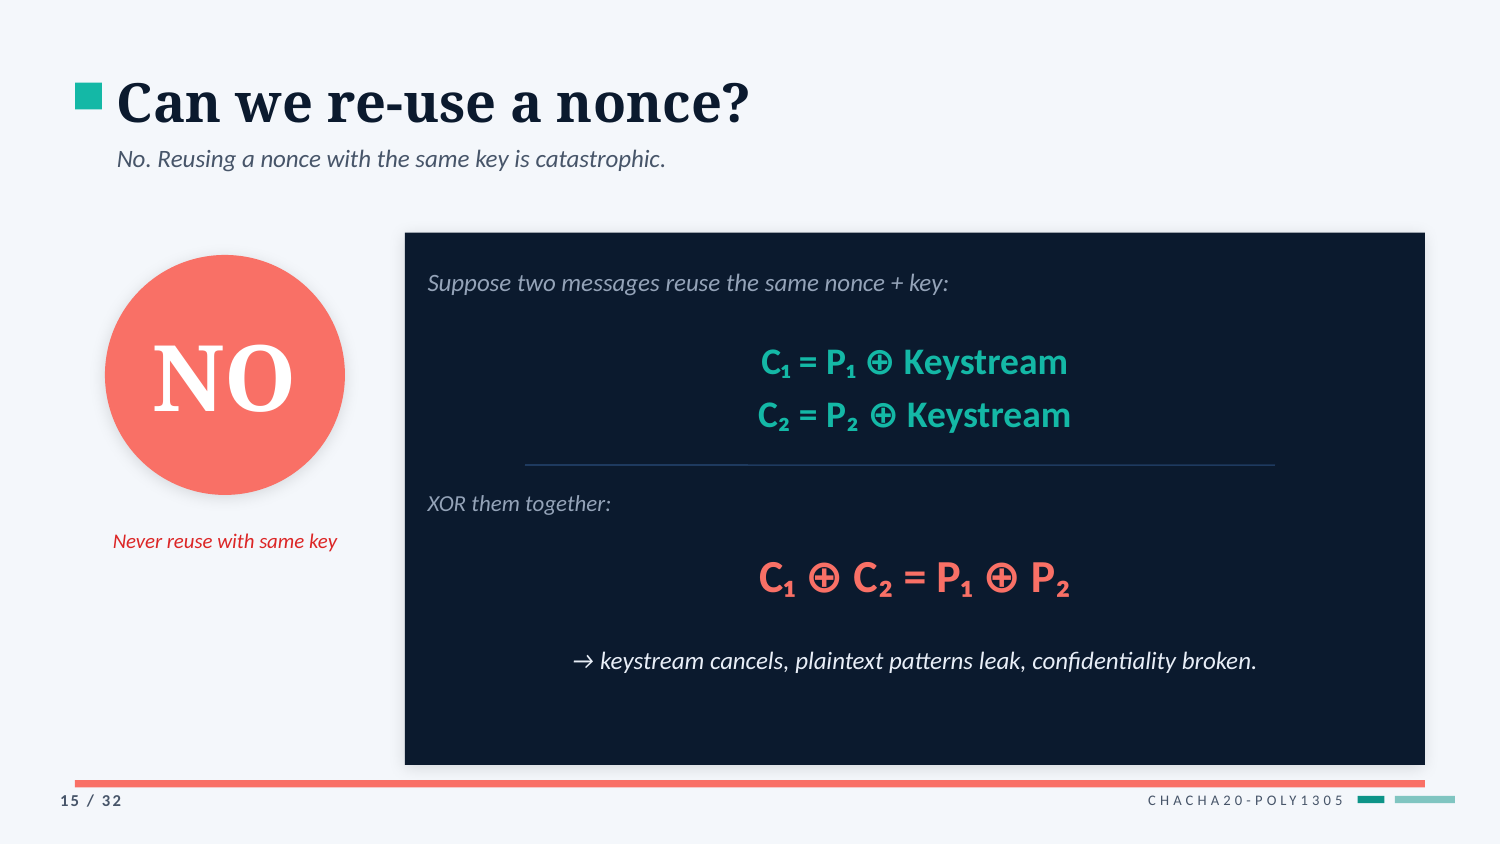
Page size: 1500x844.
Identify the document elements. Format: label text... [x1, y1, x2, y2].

text_box [75, 82, 102, 110]
text_box NO [104, 254, 345, 495]
text_box Suppose two messages reuse the same nonce + key: [427, 255, 1403, 308]
text_box No. Reusing a nonce with the same key is catastrophic. [116, 142, 1422, 188]
text_box Never reuse with same key [74, 509, 375, 570]
text_box [210, 780, 1050, 788]
text_box 15 / 32 [59, 780, 210, 819]
text_box CHACHA20-POLY1305 [1050, 780, 1343, 819]
text_box [1357, 795, 1385, 804]
text_box Can we re-use a nonce? [116, 60, 1422, 142]
text_box [1394, 795, 1455, 804]
text_box [404, 232, 1425, 765]
text_box C₁ ⊕ C₂ = P₁ ⊕ P₂ [427, 532, 1403, 615]
text_box [1343, 780, 1425, 788]
text_box → keystream cancels, plaintext patterns leak, confidentiality broken. [427, 629, 1403, 690]
text_box XOR them together: [427, 479, 1403, 525]
text_box C₁ = P₁ ⊕ Keystream C₂ = P₂ ⊕ Keystream [427, 322, 1403, 450]
